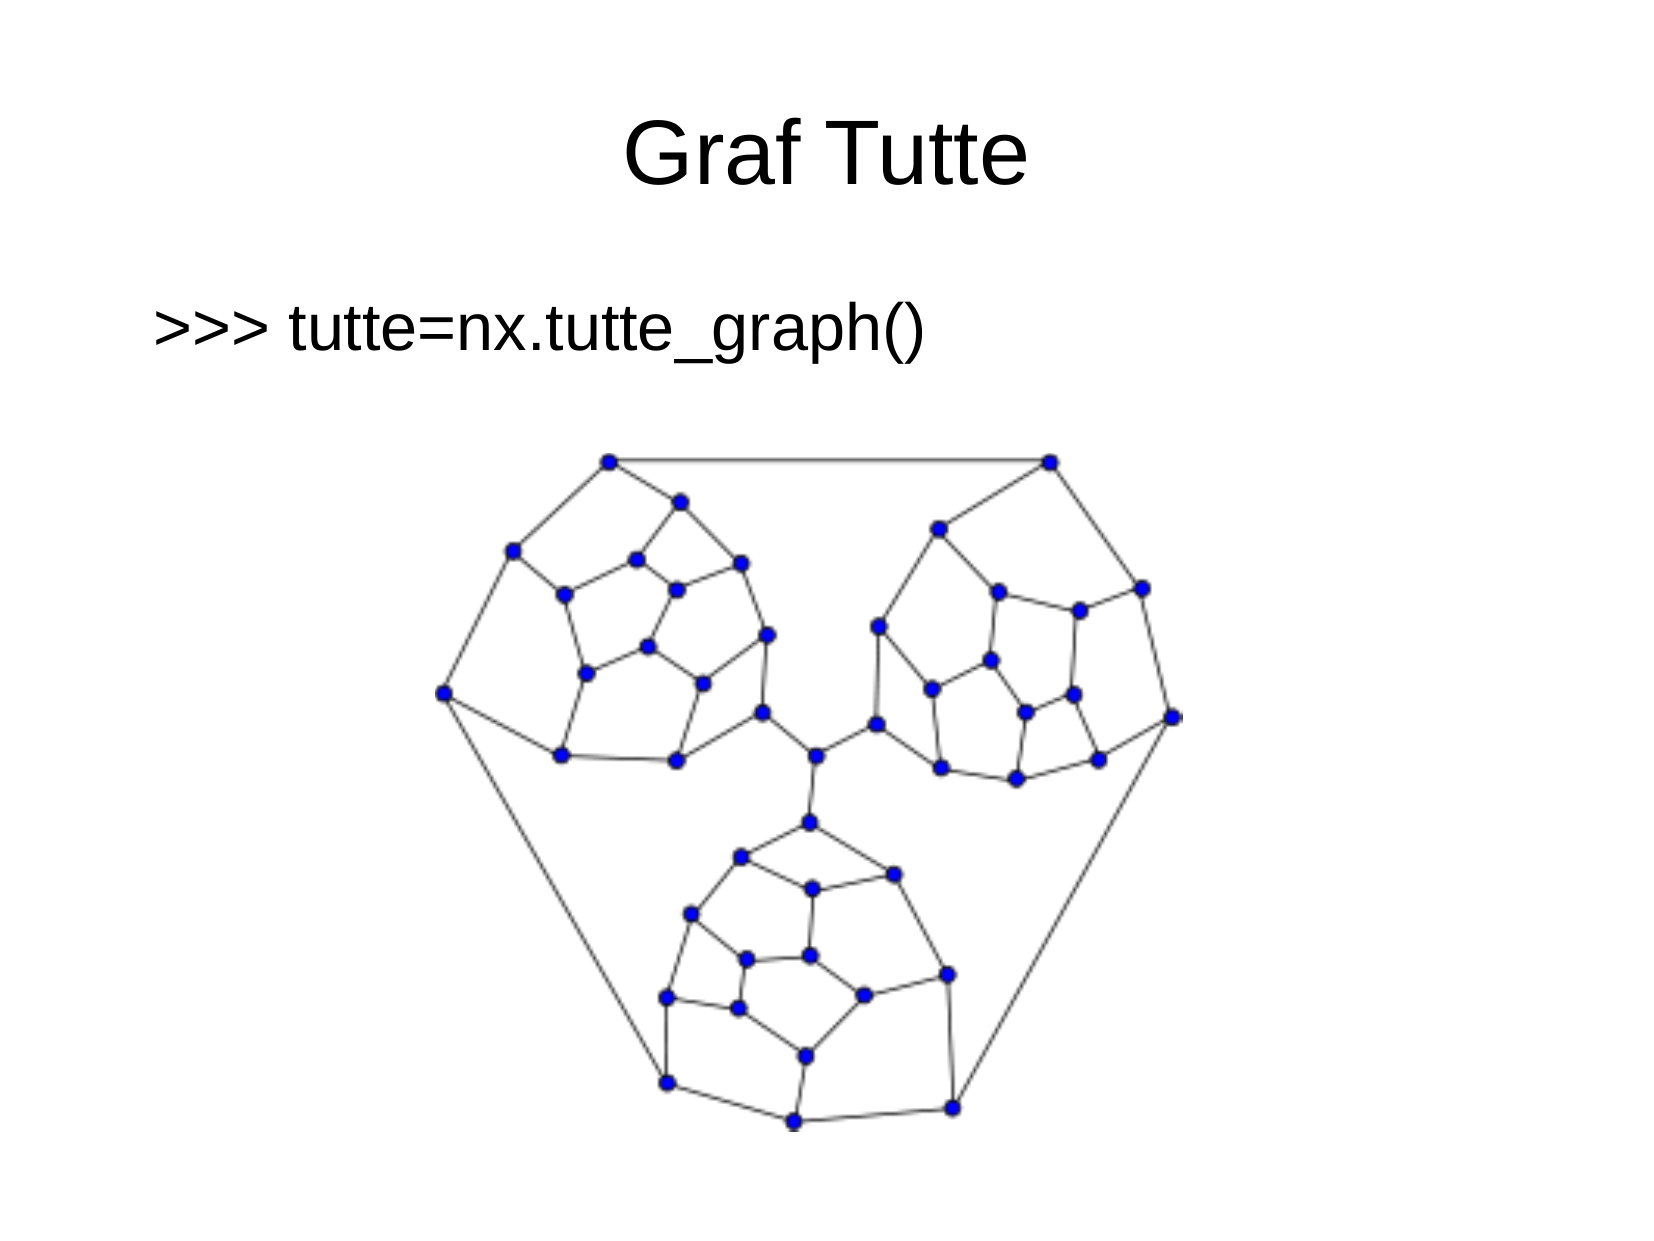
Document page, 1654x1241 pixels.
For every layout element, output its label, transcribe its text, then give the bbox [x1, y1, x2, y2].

list >>> tutte=nx.tutte_graph() [82, 290, 1571, 1010]
title Graf Tutte [82, 49, 1571, 257]
picture [435, 453, 1183, 1132]
